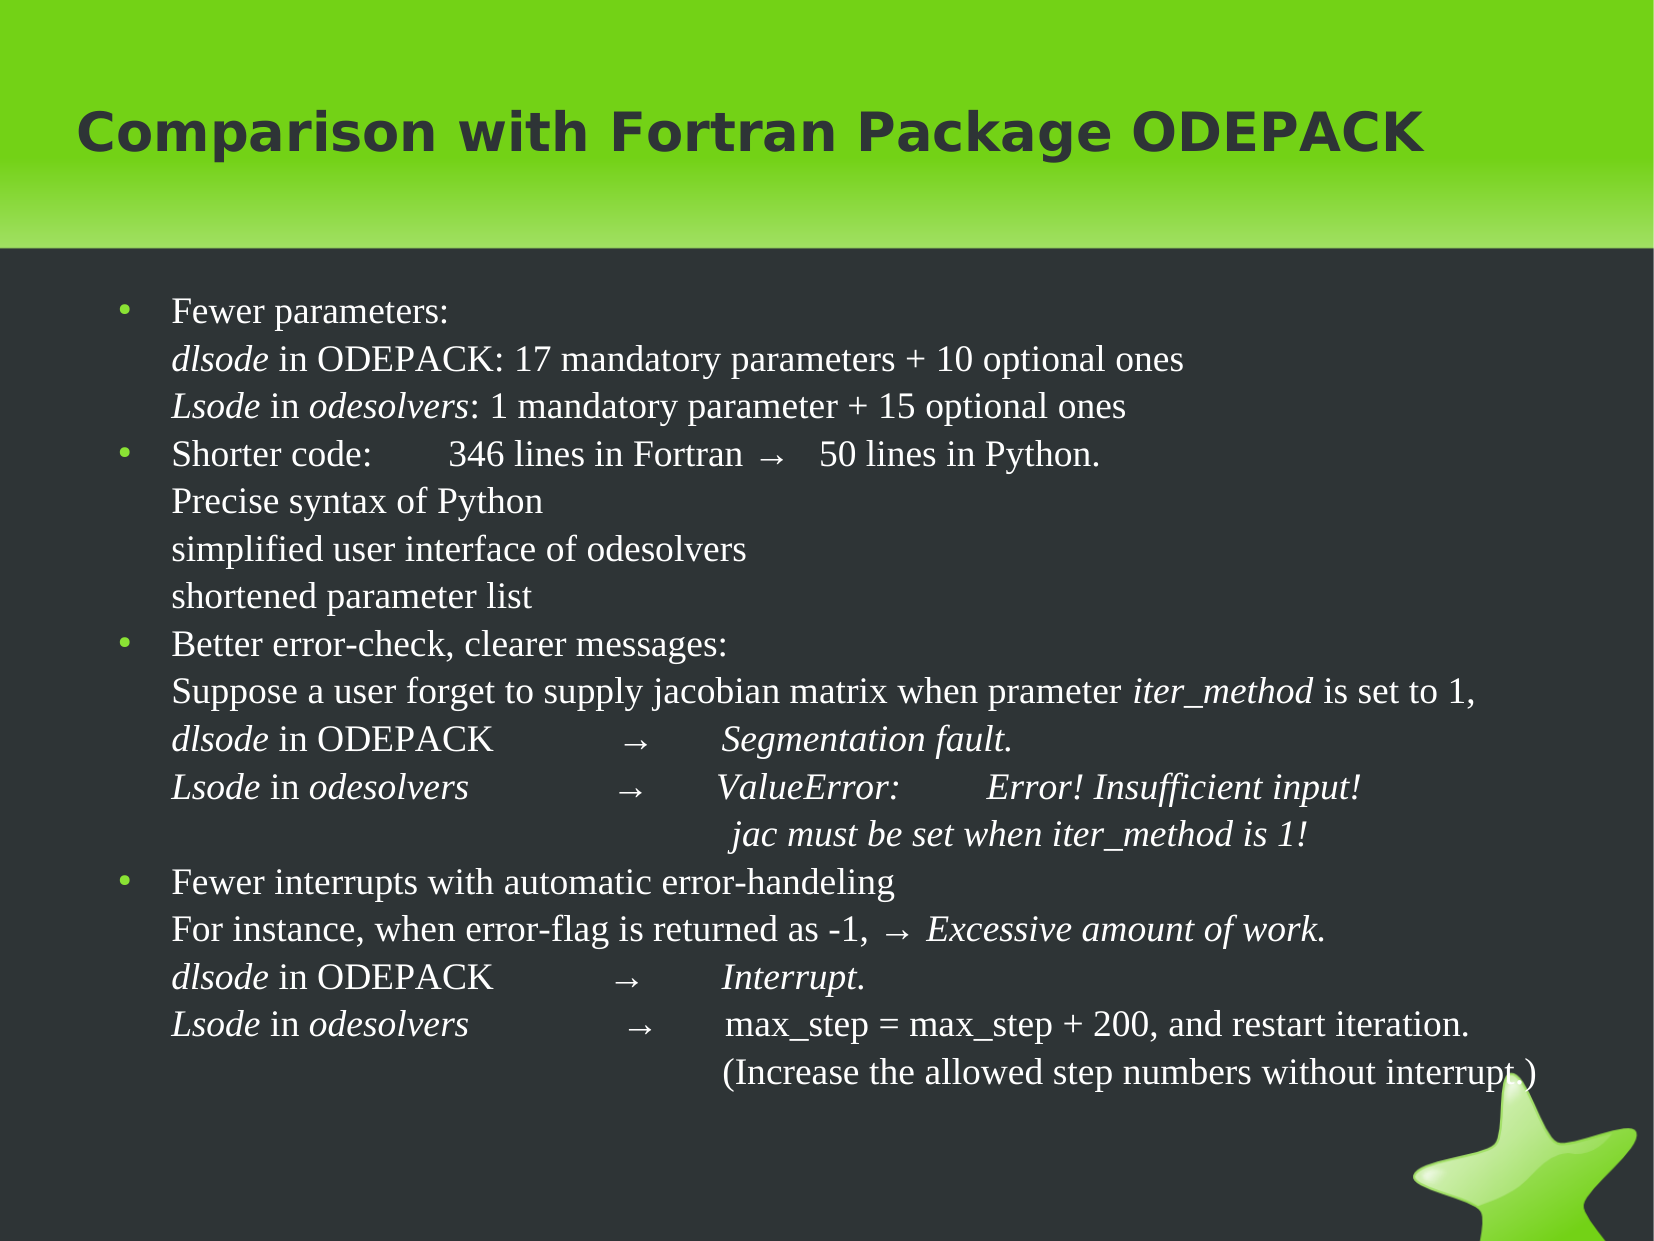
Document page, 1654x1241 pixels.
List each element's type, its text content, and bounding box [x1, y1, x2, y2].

picture [0, 0, 1654, 1241]
title Comparison with Fortran Package ODEPACK [76, 29, 1565, 237]
list Fewer parameters: dlsode in ODEPACK: 17 mandatory parameters + 10 optional ones Lsode in odesolvers: 1 mandatory parameter + 15 optional ones Shorter code: 346 lines in Fortran → 50 lines in Python. Precise syntax of Python simplified user interface of odesolvers shortened parameter list Better error-check, clearer messages: Suppose a user forget to supply jacobian matrix when prameter iter_method is set to 1, dlsode in ODEPACK → Segmentation fault. Lsode in odesolvers → ValueError: Error! Insufficient input! jac must be set when iter_method is 1! Fewer interrupts with automatic error-handeling For instance, when error-flag is returned as -1, → Excessive amount of work. dlsode in ODEPACK → Interrupt. Lsode in odesolvers → max_step = max_step + 200, and restart iteration. (Increase the allowed step numbers without interrupt.) [82, 290, 1571, 1160]
